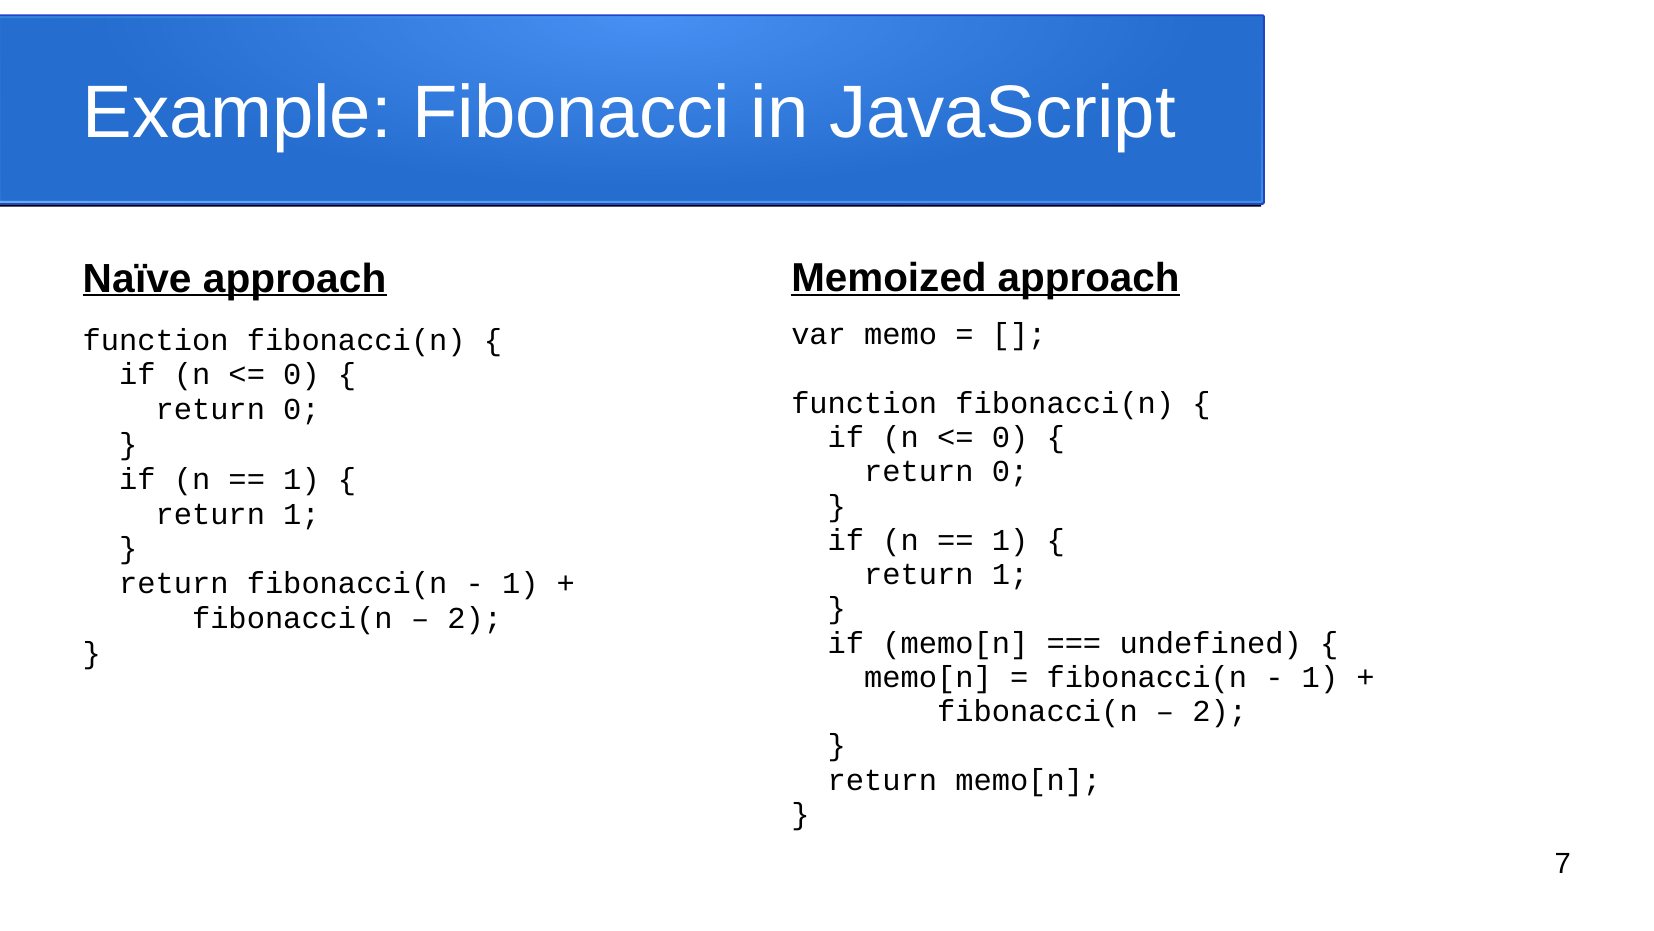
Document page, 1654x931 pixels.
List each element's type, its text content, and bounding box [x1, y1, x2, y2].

title Example: Fibonacci in JavaScript [82, 35, 1235, 189]
list Naïve approach function fibonacci(n) { if (n <= 0) { return 0; } if (n == 1) { return 1; } return fibonacci(n - 1) + fibonacci(n – 2); } [82, 255, 736, 837]
list Memoized approach var memo = []; function fibonacci(n) { if (n <= 0) { return 0; } if (n == 1) { return 1; } if (memo[n] === undefined) { memo[n] = fibonacci(n - 1) + fibonacci(n – 2); } return memo[n]; } [791, 255, 1549, 837]
